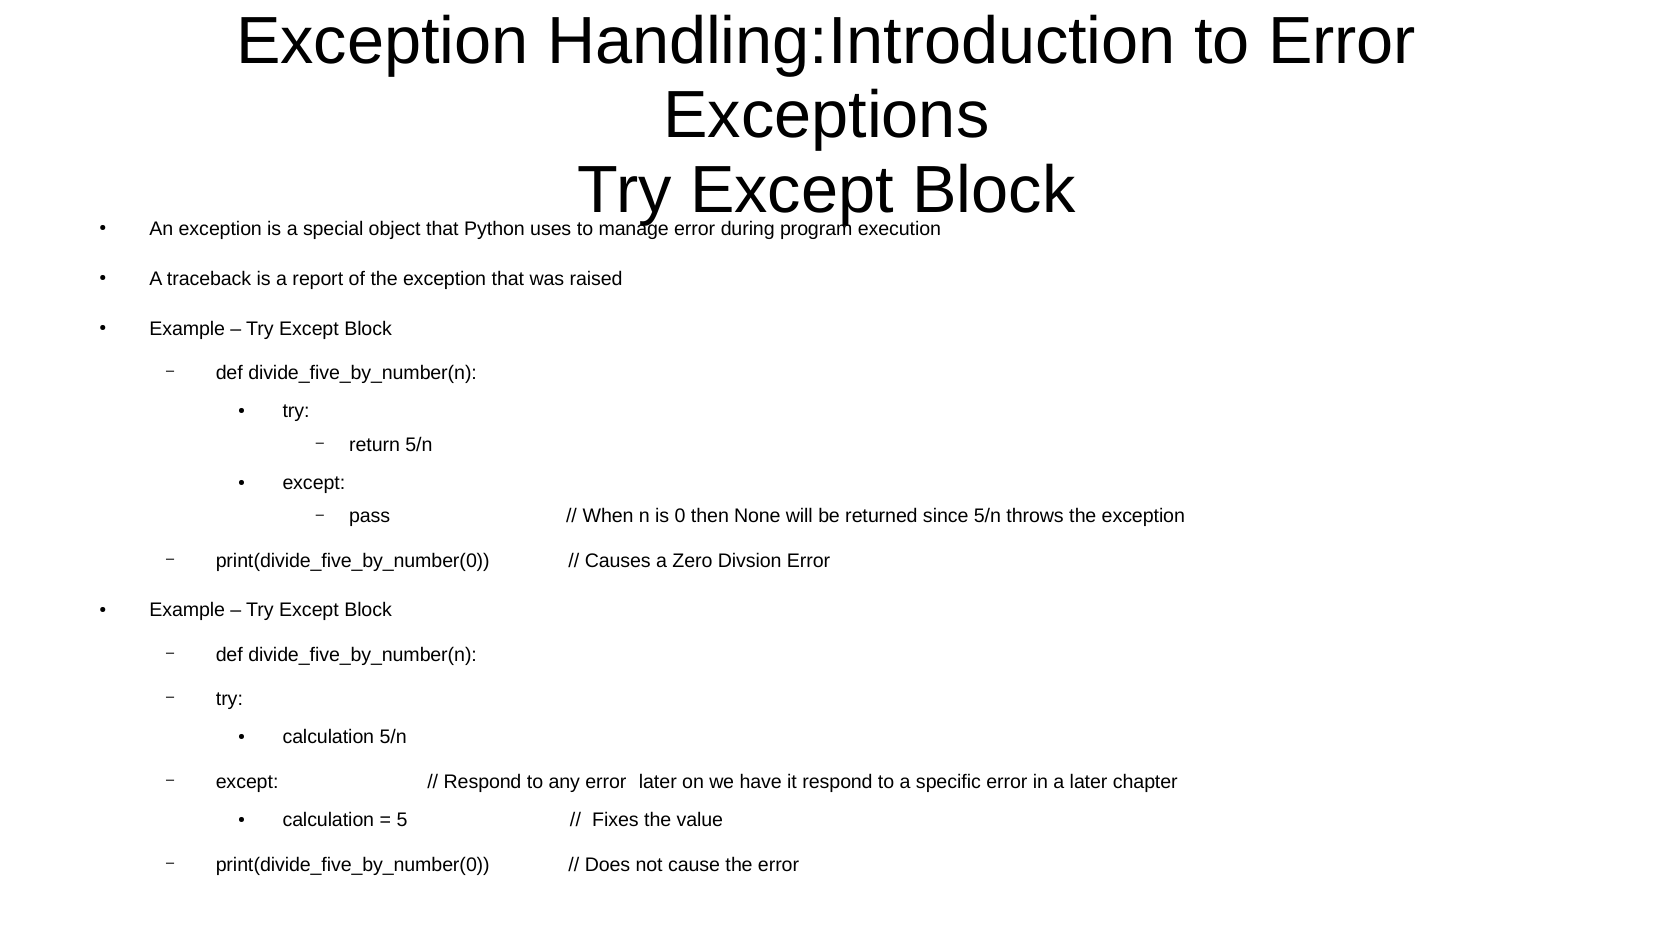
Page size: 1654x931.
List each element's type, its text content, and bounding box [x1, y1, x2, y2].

title Exception Handling:Introduction to Error Exceptions Try Except Block [82, 2, 1571, 217]
list An exception is a special object that Python uses to manage error during program execution A traceback is a report of the exception that was raised Example – Try Except Block def divide_five_by_number(n): try: return 5/n except: pass // When n is 0 then None will be returned since 5/n throws the exception print(divide_five_by_number(0)) // Causes a Zero Divsion Error Example – Try Except Block def divide_five_by_number(n): try: calculation 5/n except: // Respond to any error later on we have it respond to a specific error in a later chapter calculation = 5 // Fixes the value print(divide_five_by_number(0)) // Does not cause the error [82, 217, 1621, 886]
